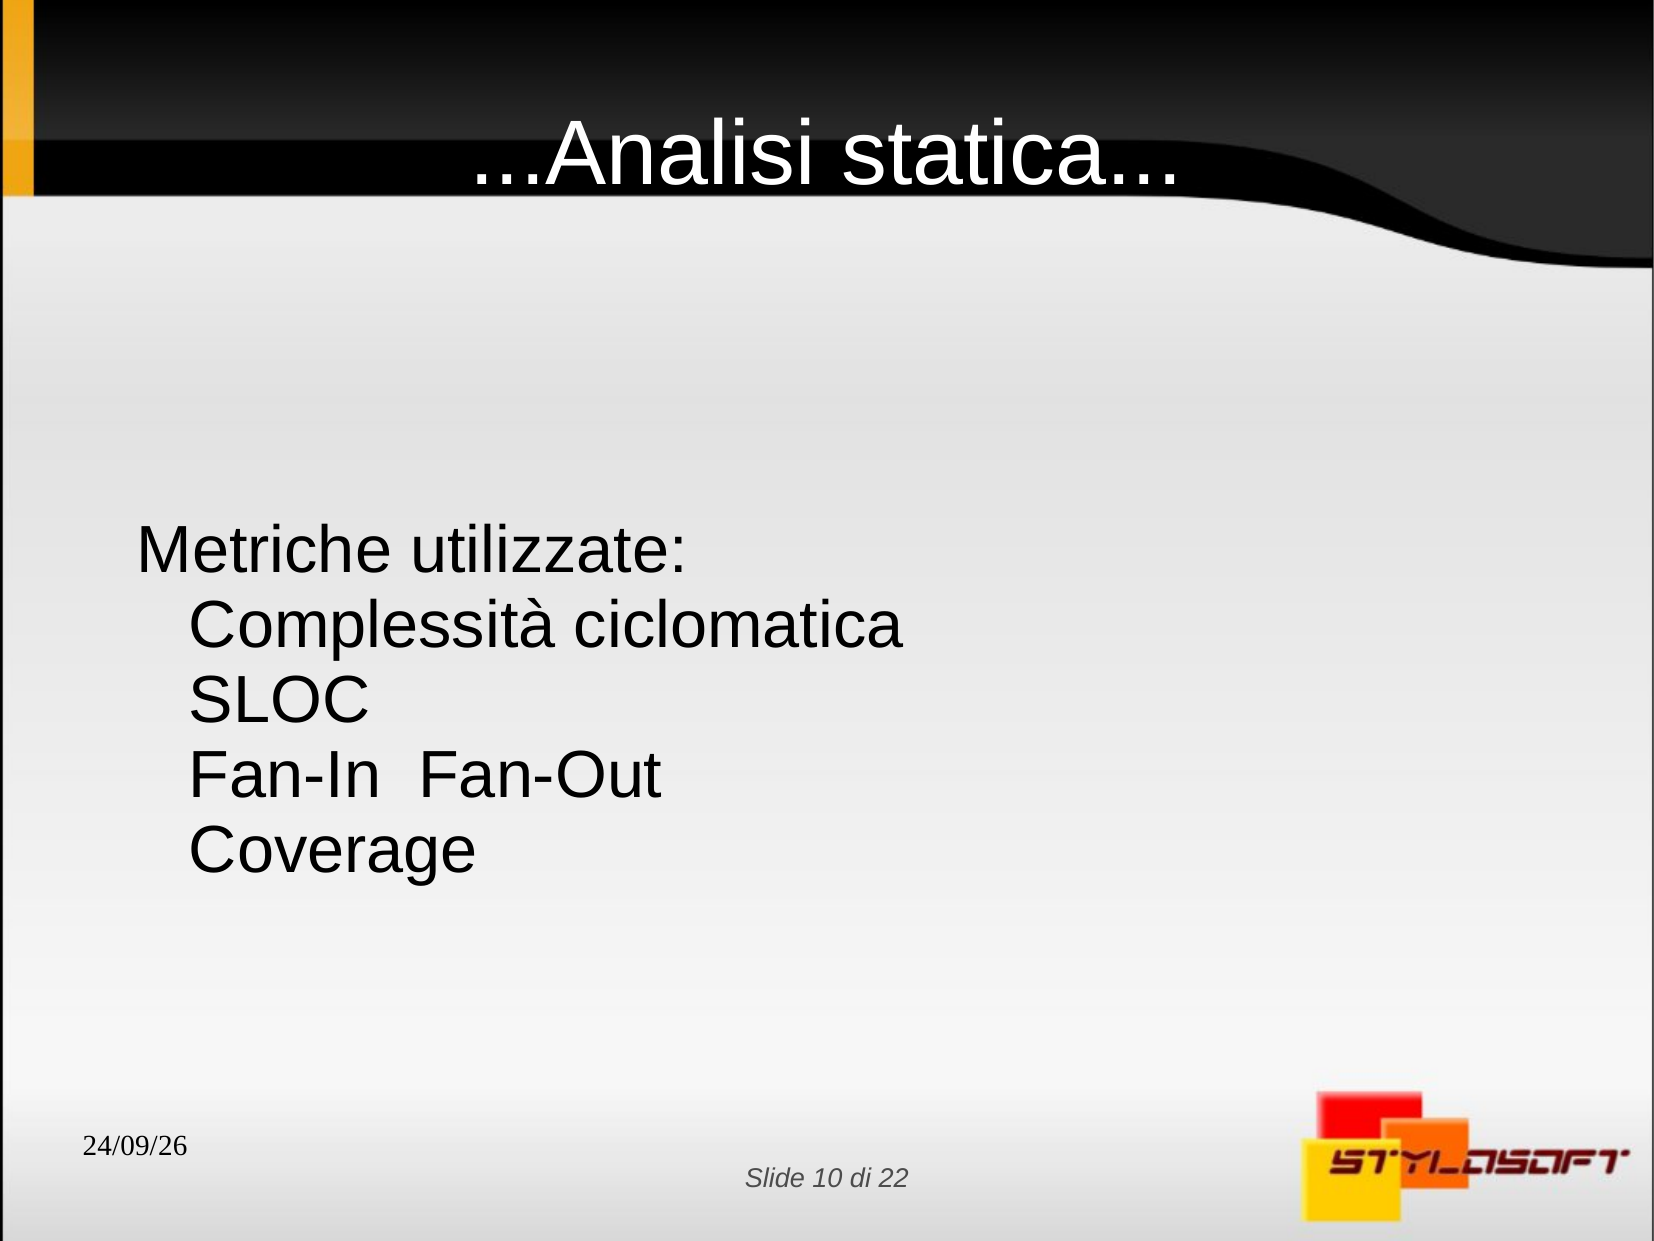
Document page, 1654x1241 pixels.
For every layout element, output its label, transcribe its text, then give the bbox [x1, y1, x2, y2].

title ...Analisi statica... [82, 49, 1571, 257]
picture [0, 0, 1654, 1156]
subtitle Metriche utilizzate: Complessità ciclomatica SLOC Fan-In Fan-Out Coverage [82, 297, 1571, 1102]
text_box Slide <numero> di 22 [0, 1156, 1654, 1241]
